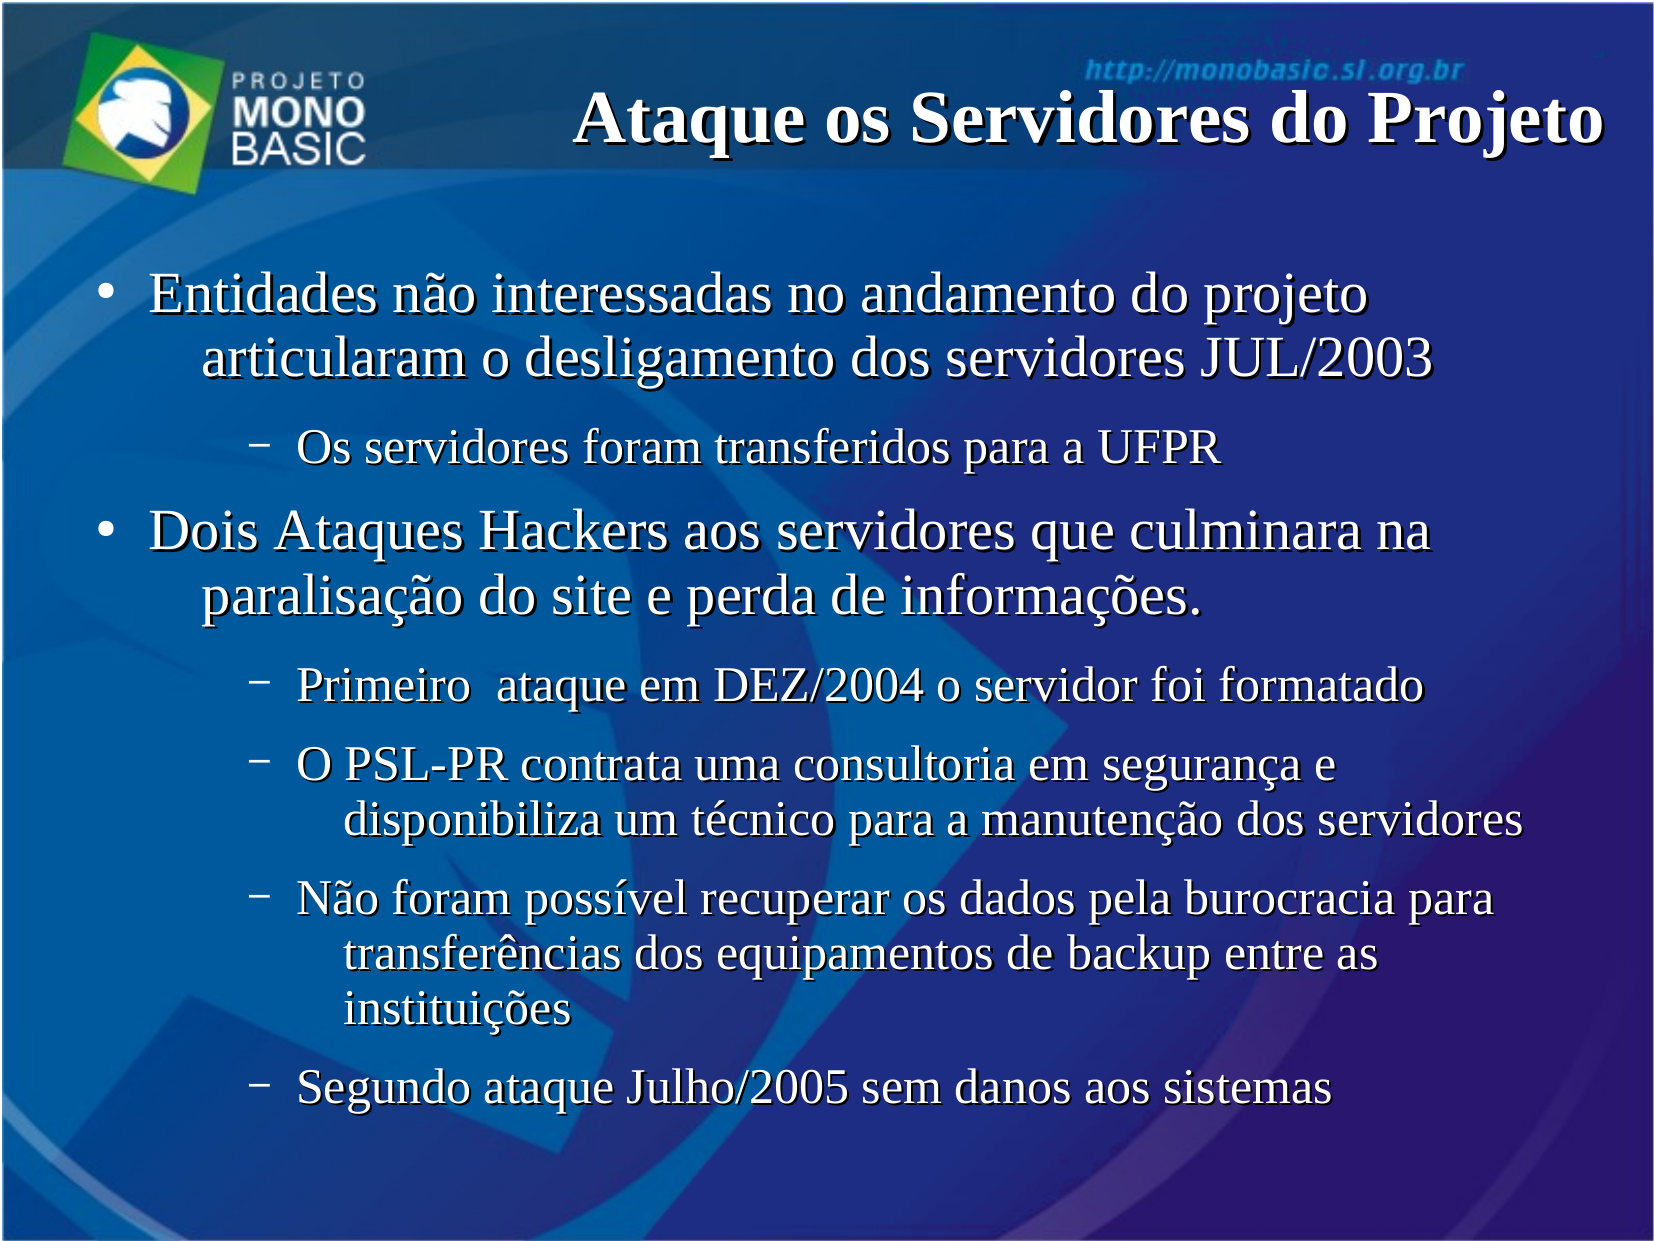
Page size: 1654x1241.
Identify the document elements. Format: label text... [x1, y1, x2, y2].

list Entidades não interessadas no andamento do projeto articularam o desligamento dos servidores JUL/2003 Os servidores foram transferidos para a UFPR Dois Ataques Hackers aos servidores que culminara na paralisação do site e perda de informações. Primeiro ataque em DEZ/2004 o servidor foi formatado O PSL-PR contrata uma consultoria em segurança e disponibiliza um técnico para a manutenção dos servidores Não foram possível recuperar os dados pela burocracia para transferências dos equipamentos de backup entre as instituições Segundo ataque Julho/2005 sem danos aos sistemas [60, 260, 1606, 1137]
picture [2, 2, 1654, 1241]
title Ataque os Servidores do Projeto [222, 43, 1606, 191]
